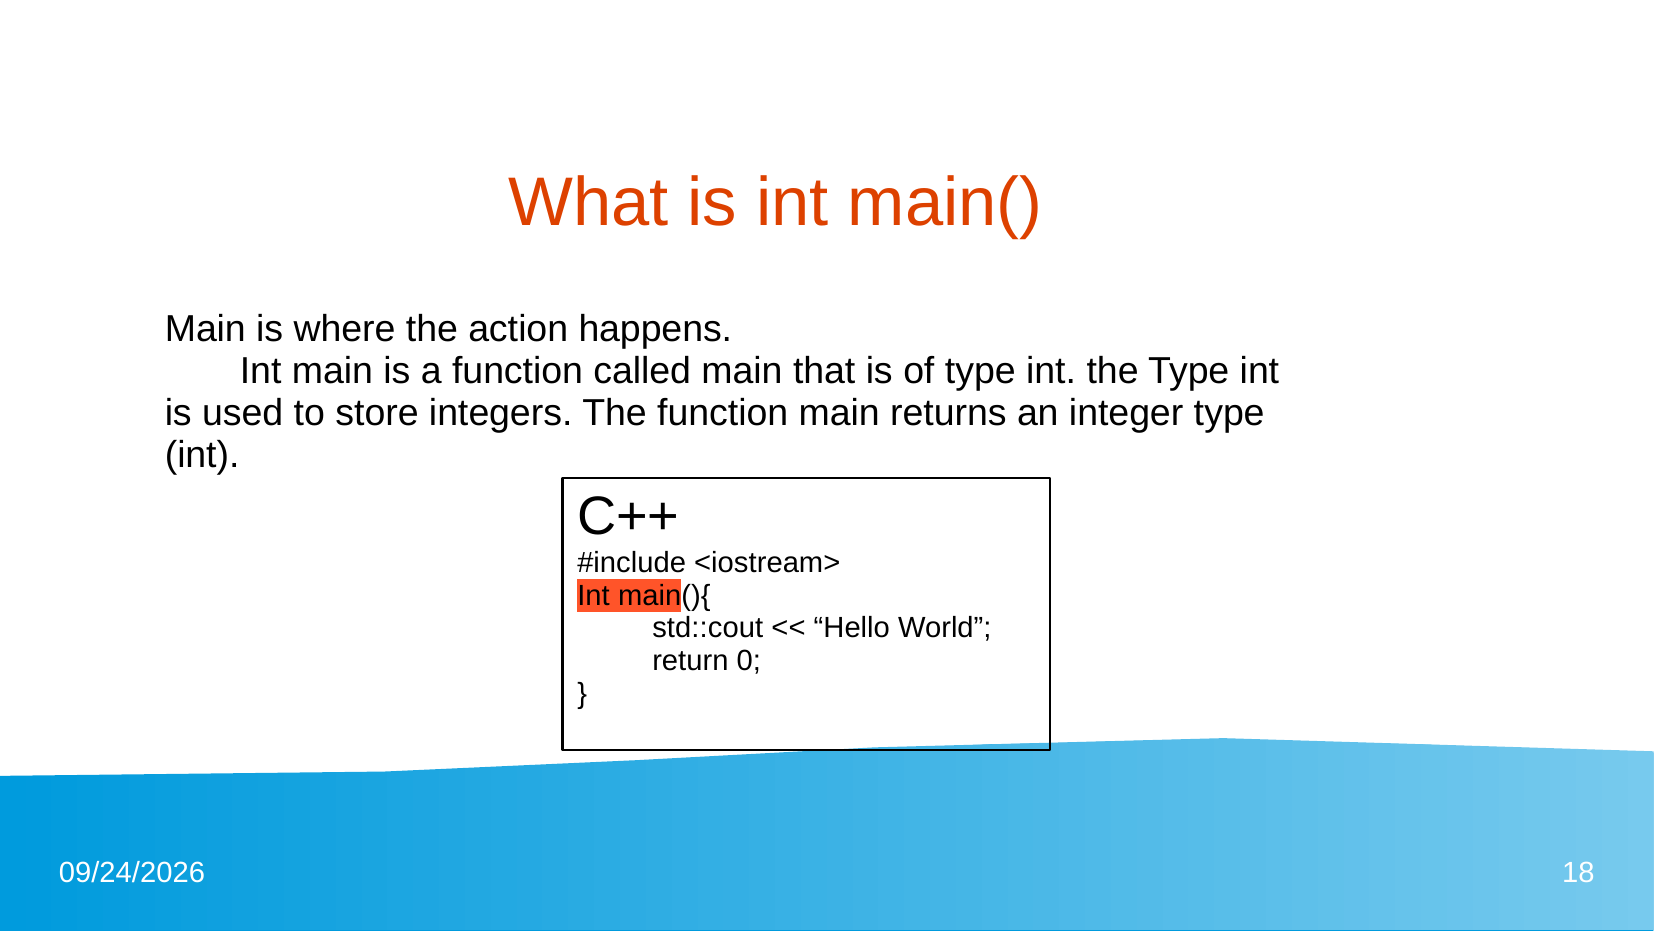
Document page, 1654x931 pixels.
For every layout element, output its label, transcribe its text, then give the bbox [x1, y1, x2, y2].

title What is int main() [37, 112, 1514, 290]
text_box C++ #include <iostream> Int main(){ std::cout << “Hello World”; return 0; } [562, 477, 1051, 751]
text_box Main is where the action happens. Int main is a function called main that is of type int. the Type int is used to store integers. The function main returns an integer type (int). [150, 300, 1313, 526]
